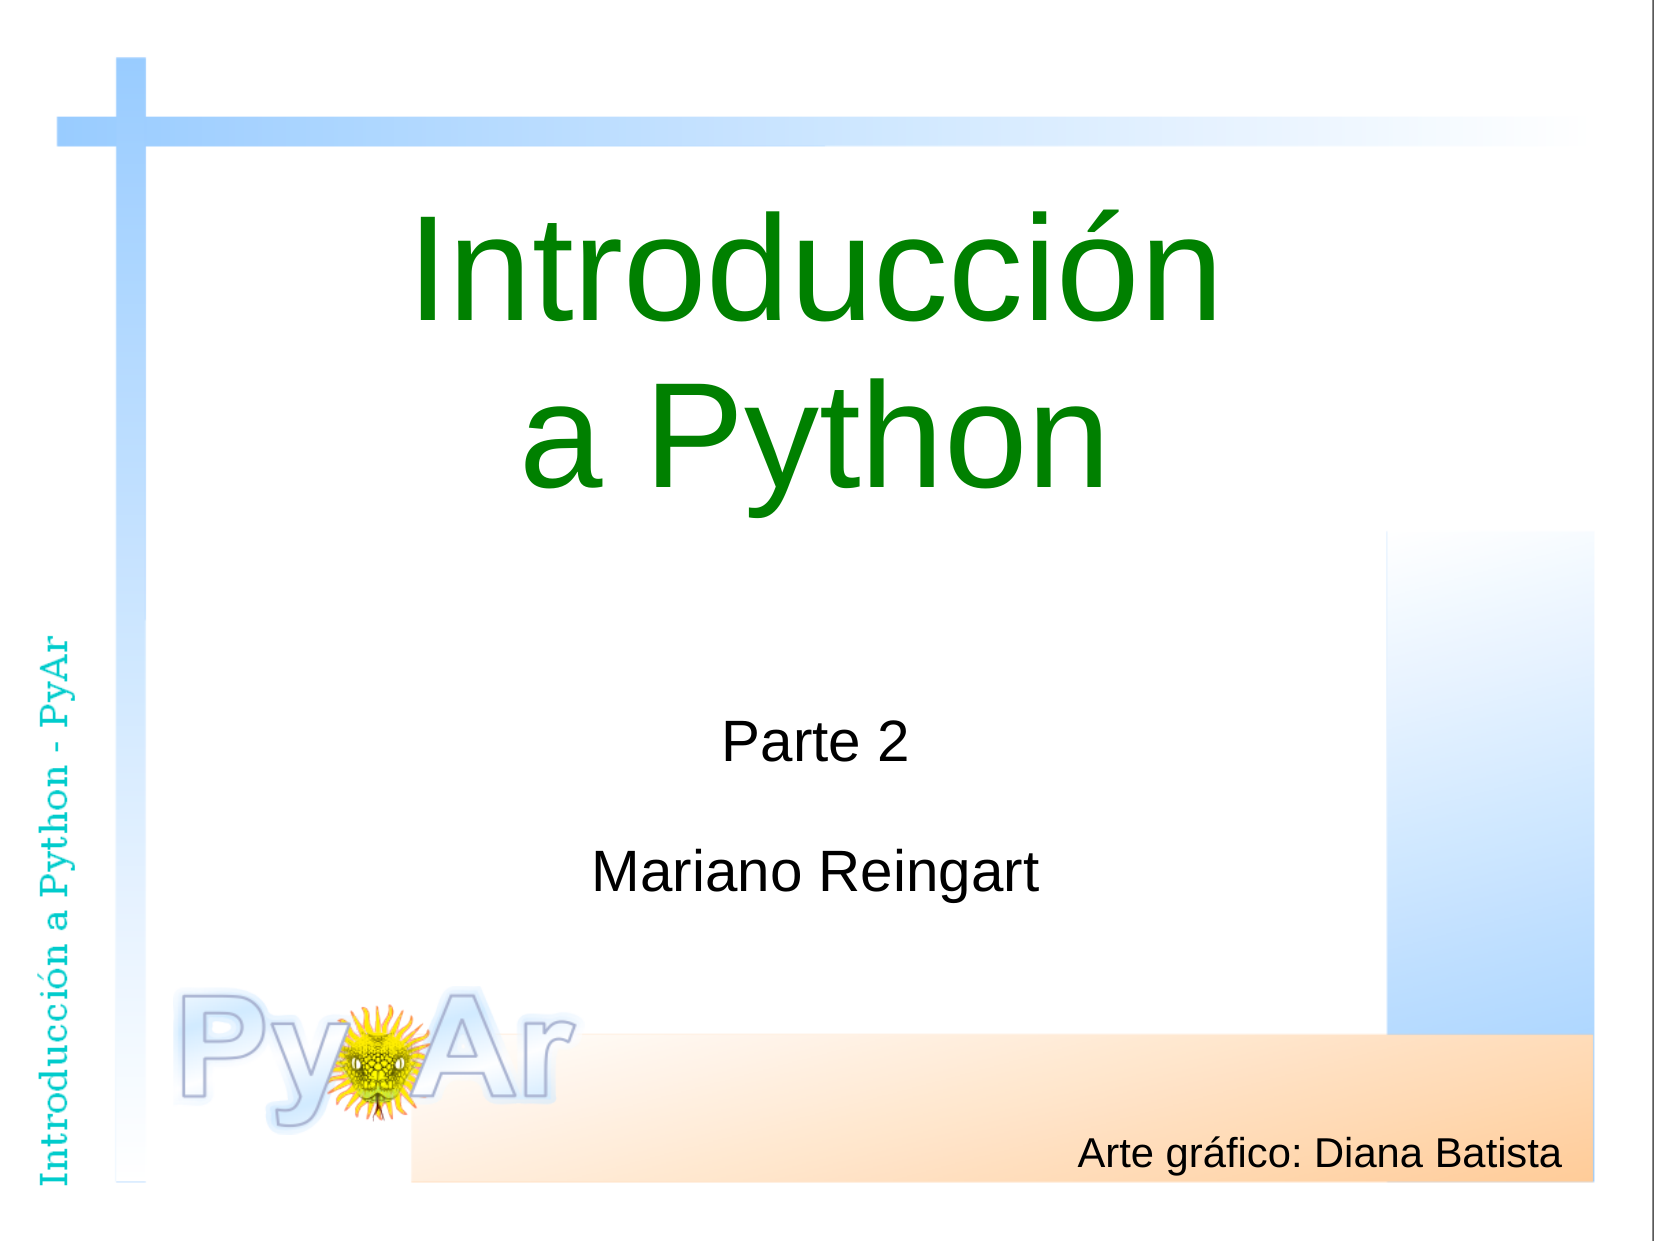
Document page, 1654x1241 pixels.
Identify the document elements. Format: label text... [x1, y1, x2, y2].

text_box Introducción a Python Parte 2 Mariano Reingart [392, 177, 1300, 999]
text_box Arte gráfico: Diana Batista [1062, 1122, 1607, 1195]
picture [0, 0, 1654, 1241]
